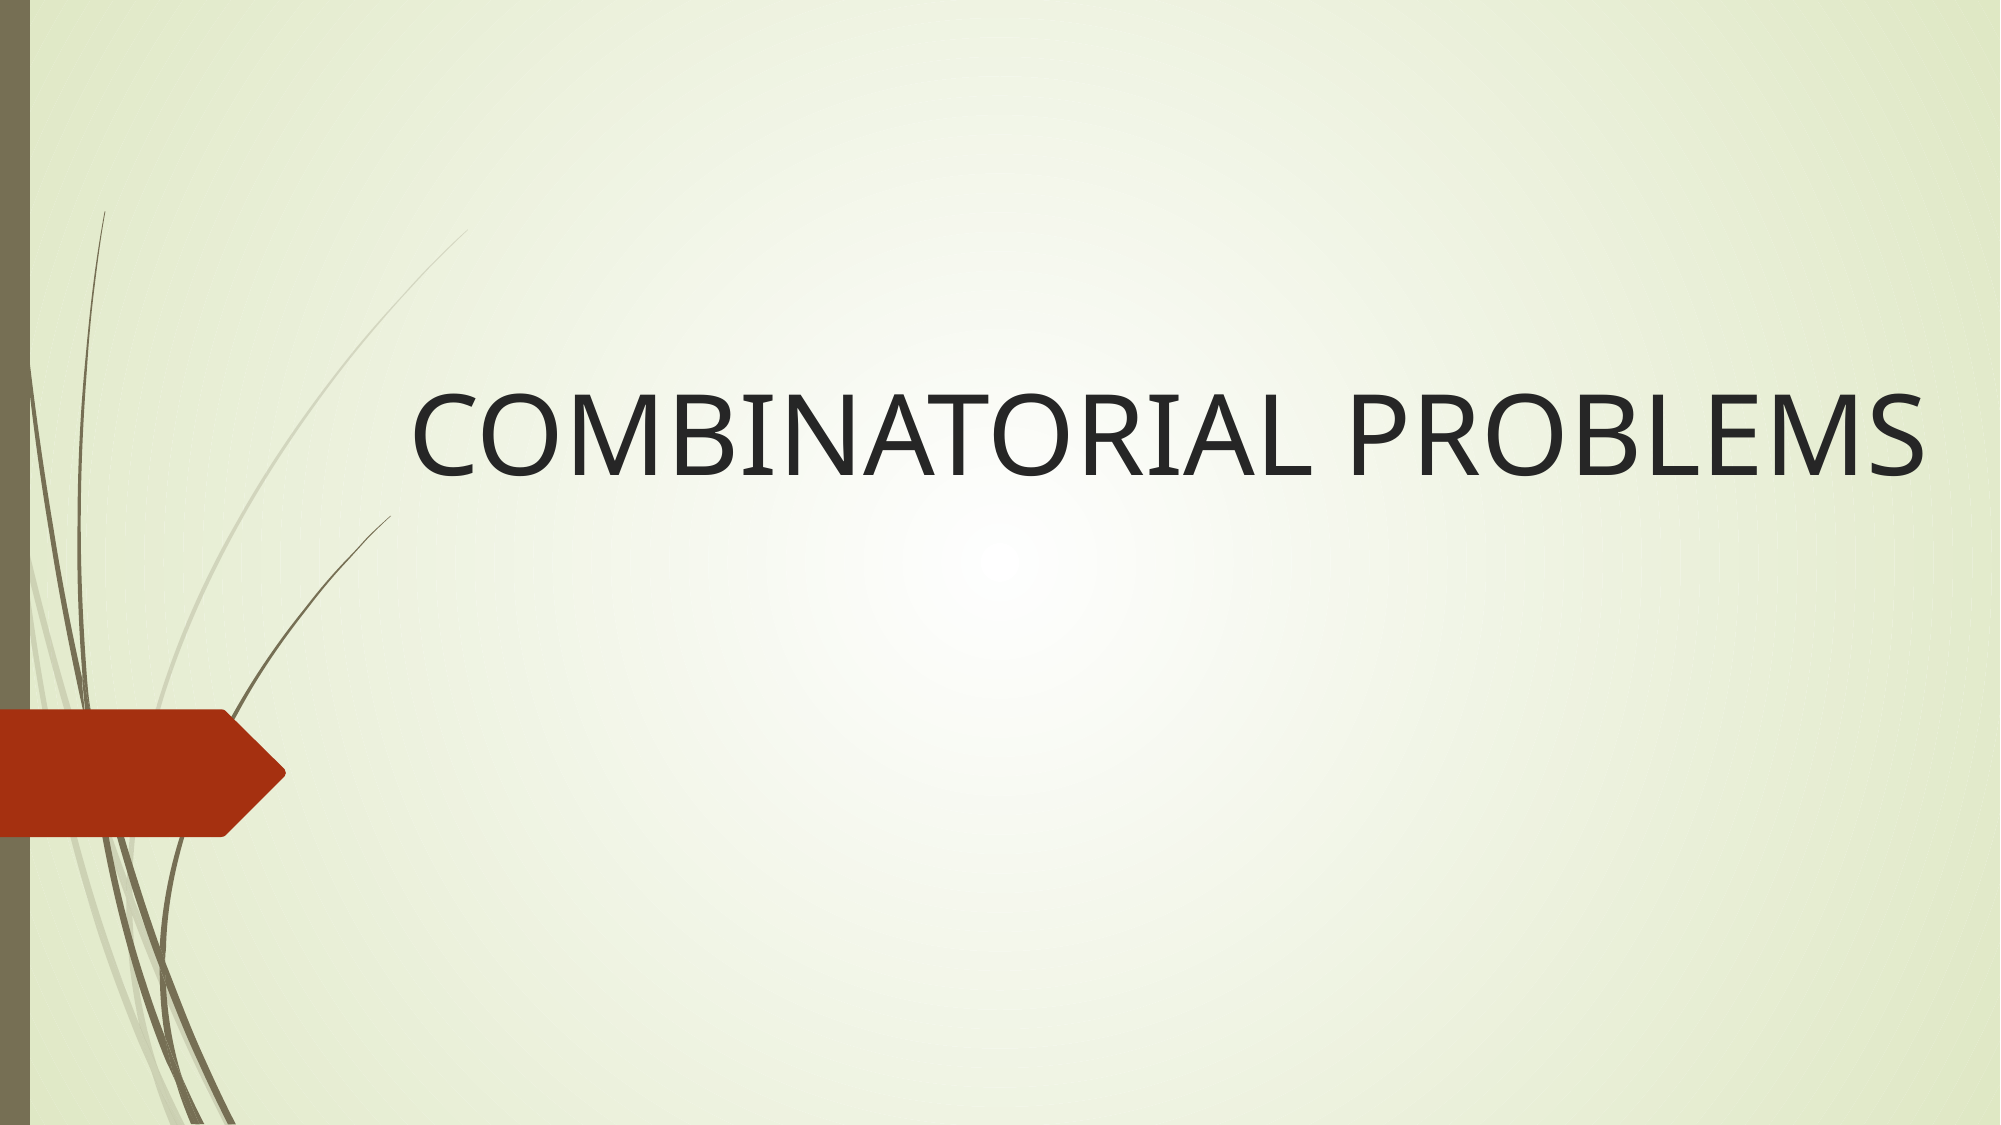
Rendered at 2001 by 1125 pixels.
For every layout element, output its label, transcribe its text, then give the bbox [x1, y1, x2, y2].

title COMBINATORIAL PROBLEMS [393, 134, 2000, 506]
